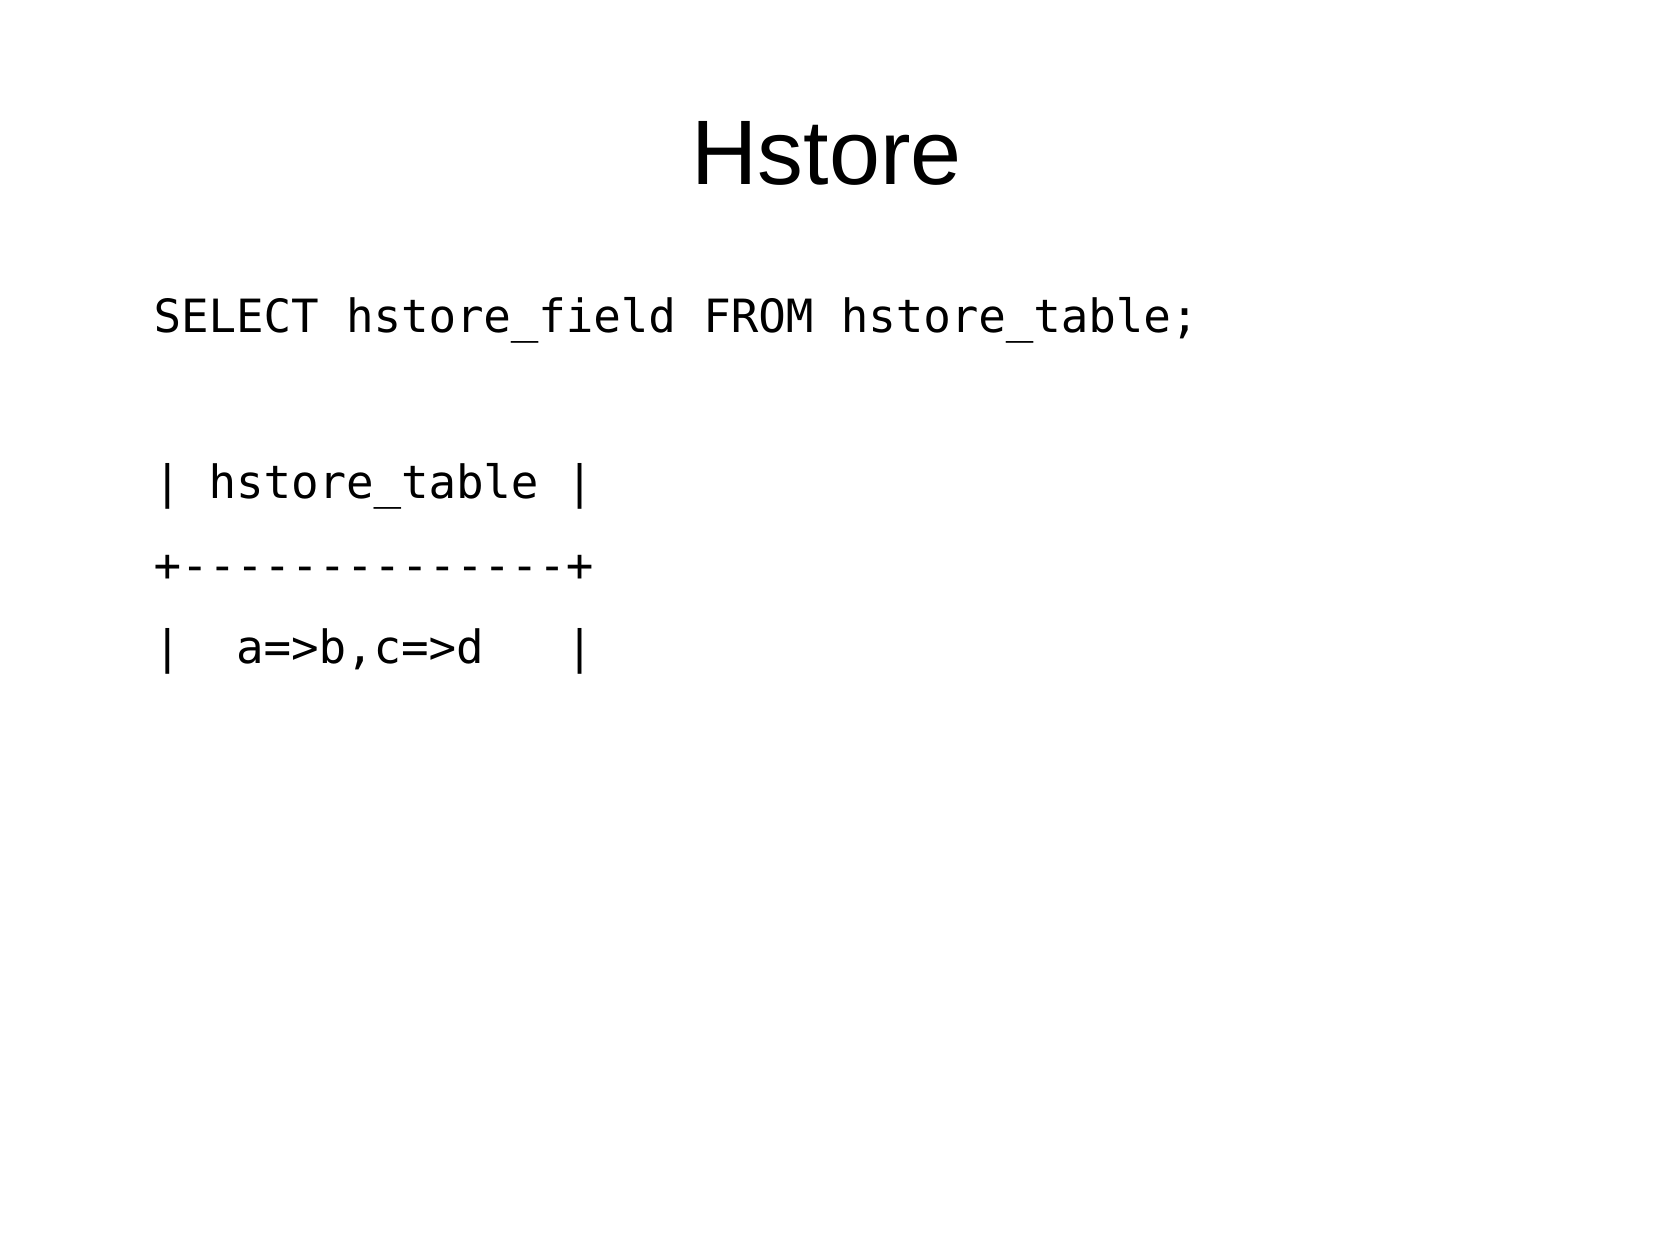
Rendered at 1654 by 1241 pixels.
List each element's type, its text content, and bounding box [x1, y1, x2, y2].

title Hstore [82, 49, 1571, 257]
list SELECT hstore_field FROM hstore_table; | hstore_table | +--------------+ | a=>b,c=>d | [82, 290, 1571, 1010]
